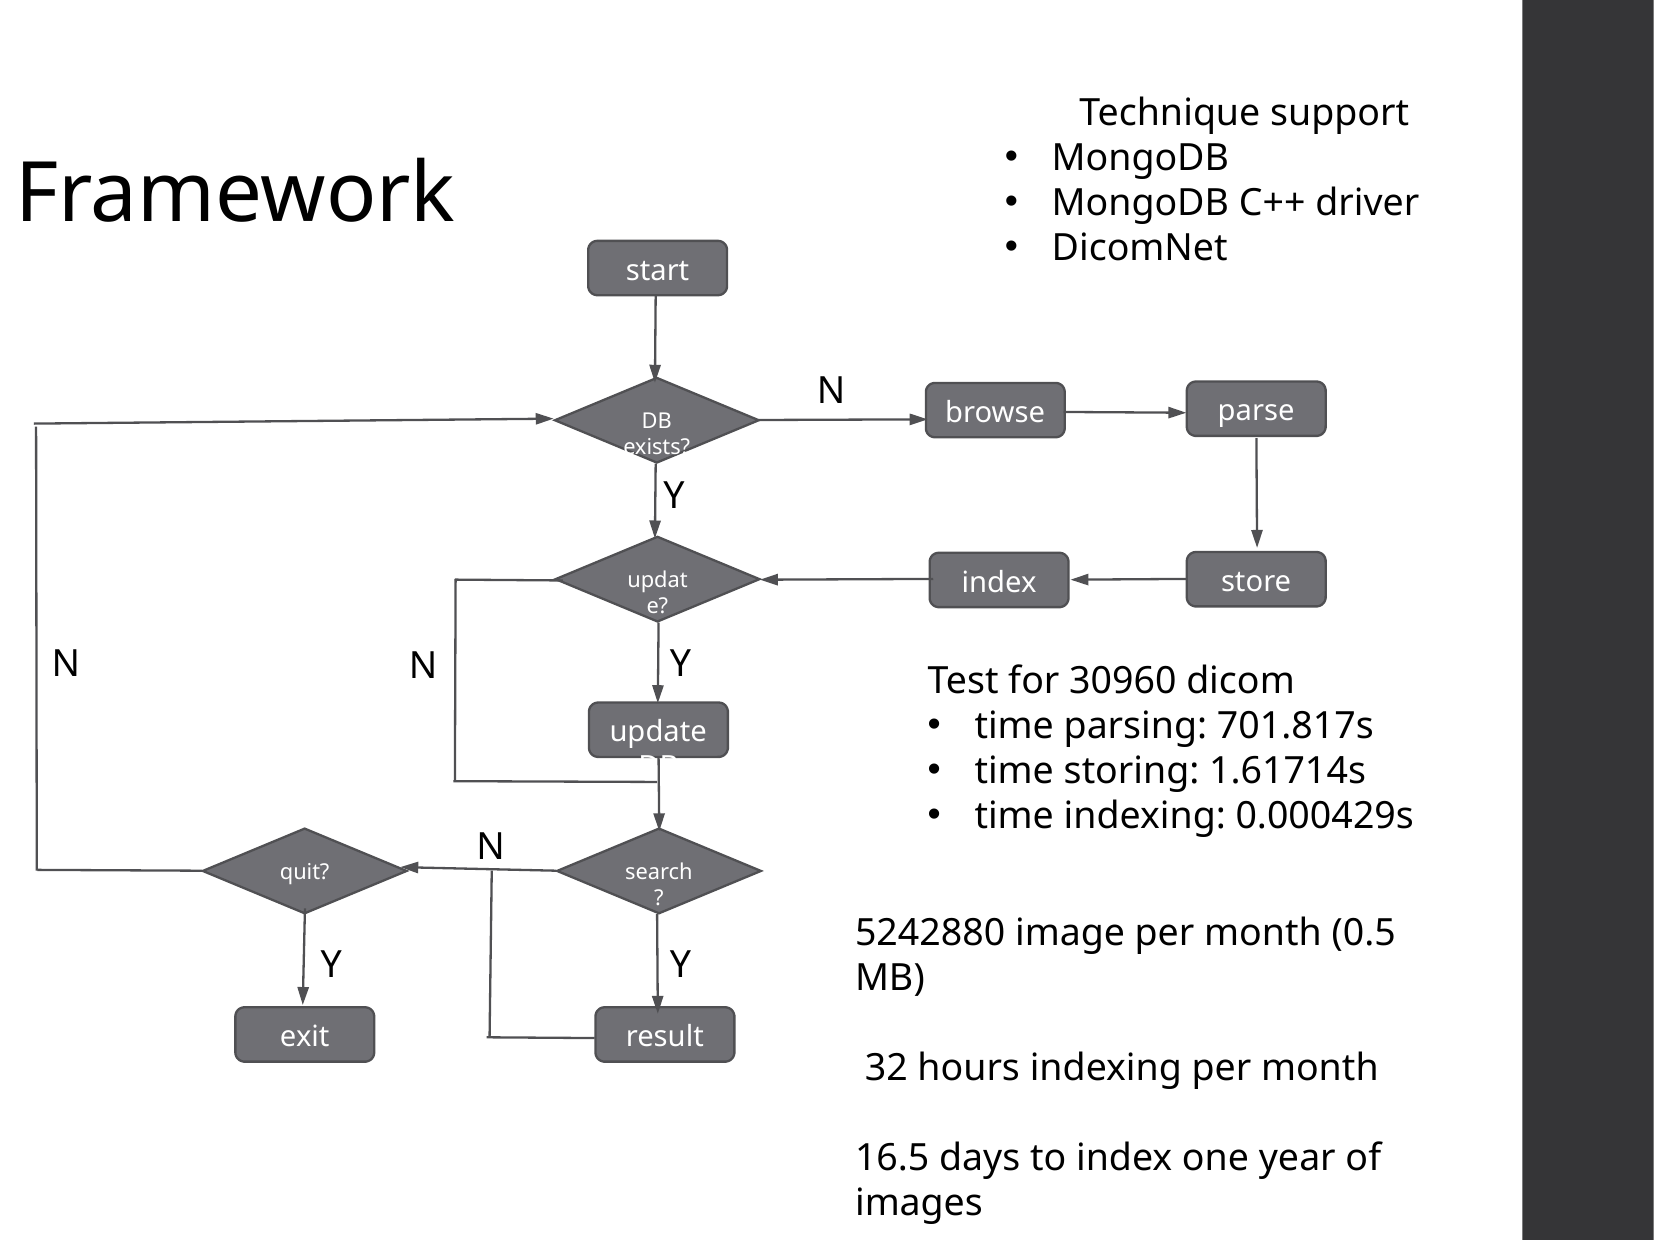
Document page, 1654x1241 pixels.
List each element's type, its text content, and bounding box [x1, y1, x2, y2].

text_box DB exists? [554, 377, 758, 463]
text_box quit? [203, 828, 405, 913]
text_box exit [235, 1007, 375, 1062]
text_box update? [556, 536, 760, 622]
text_box N [0, 631, 152, 692]
text_box parse [1186, 381, 1326, 436]
text_box Y [589, 463, 760, 524]
text_box Framework [0, 131, 697, 247]
text_box browse [925, 382, 1065, 438]
text_box index [929, 552, 1069, 608]
text_box start [588, 240, 728, 296]
text_box result [595, 1007, 735, 1062]
text_box search? [566, 829, 761, 914]
text_box N [405, 814, 576, 875]
text_box update DB [589, 702, 728, 757]
text_box N [338, 633, 509, 694]
text_box Y [246, 932, 417, 993]
text_box Test for 30960 dicom time parsing: 701.817s​ time storing: 1.61714s ​ time indexing: 0.000429s [912, 648, 1449, 845]
text_box store [1186, 552, 1326, 607]
text_box Y [595, 631, 766, 692]
text_box Technique support MongoDB MongoDB C++ driver DicomNet [989, 80, 1500, 321]
text_box Y [595, 932, 766, 993]
text_box N [746, 358, 917, 419]
text_box 5242880 image per month (0.5 MB) 32 hours indexing per month 16.5 days to index one year of images [840, 900, 1486, 1186]
